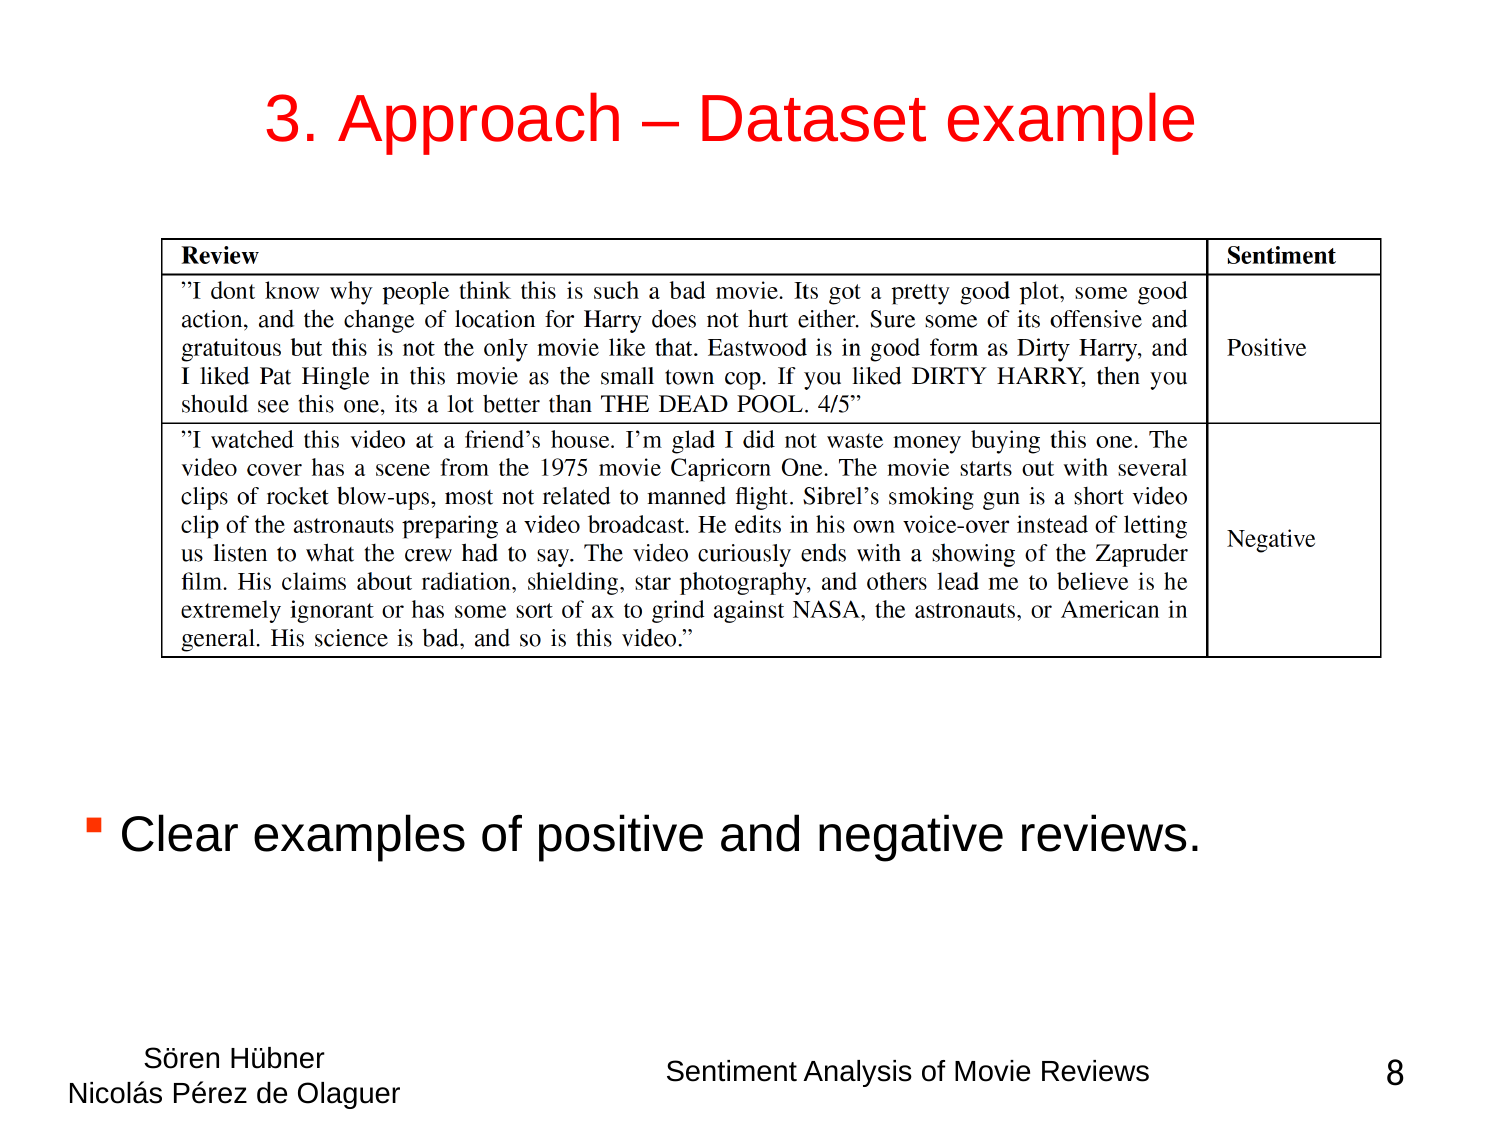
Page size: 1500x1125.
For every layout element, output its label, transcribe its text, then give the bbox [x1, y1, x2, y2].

text_box 8 [1371, 1031, 1481, 1110]
picture [139, 227, 1409, 669]
list Clear examples of positive and negative reviews. [67, 733, 1481, 992]
text_box Sören Hübner Nicolás Pérez de Olaguer [23, 1031, 446, 1110]
title 3. Approach – Dataset example [24, 24, 1438, 163]
text_box Sentiment Analysis of Movie Reviews [468, 1031, 1348, 1110]
